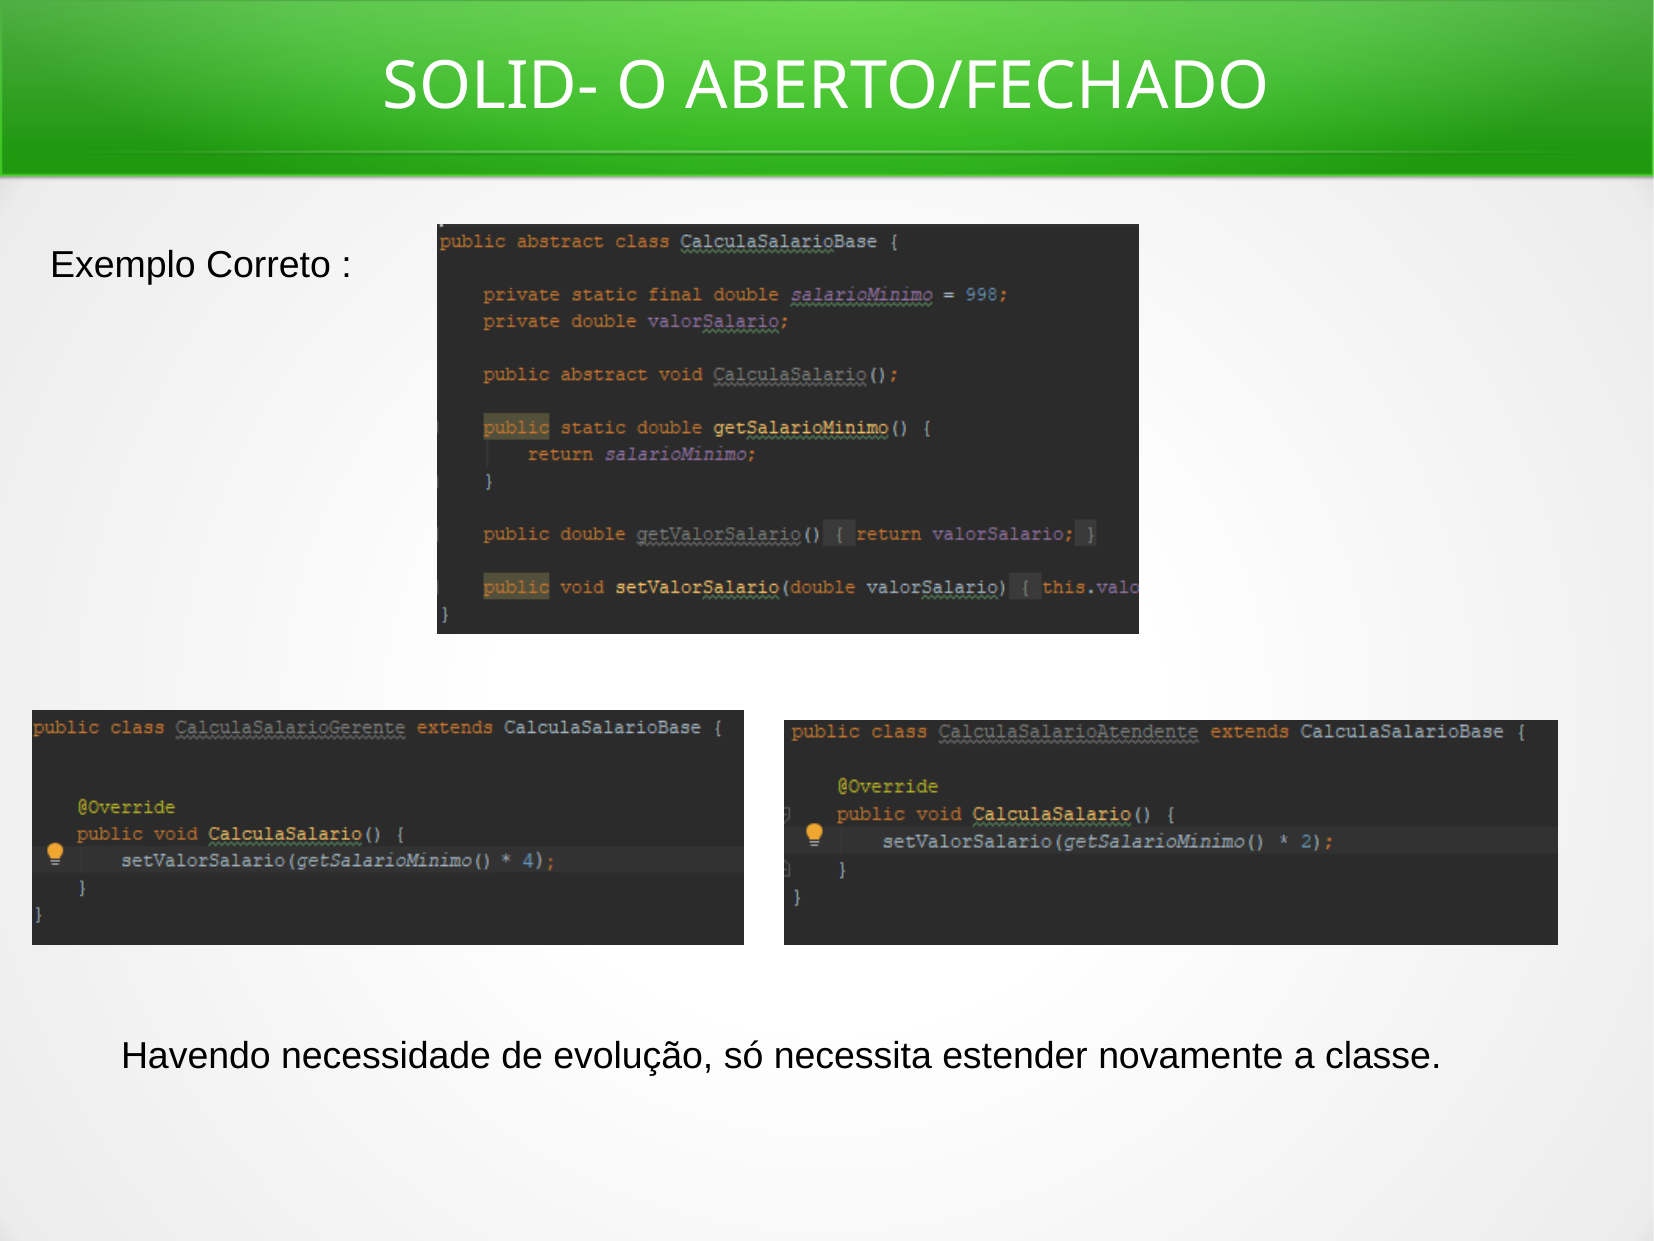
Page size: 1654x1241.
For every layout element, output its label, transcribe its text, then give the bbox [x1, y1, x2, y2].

text_box Exemplo Correto : [35, 236, 367, 294]
picture [0, 0, 1654, 1241]
text_box Havendo necessidade de evolução, só necessita estender novamente a classe. [106, 1027, 1467, 1085]
title SOLID- O ABERTO/FECHADO [82, 11, 1571, 154]
